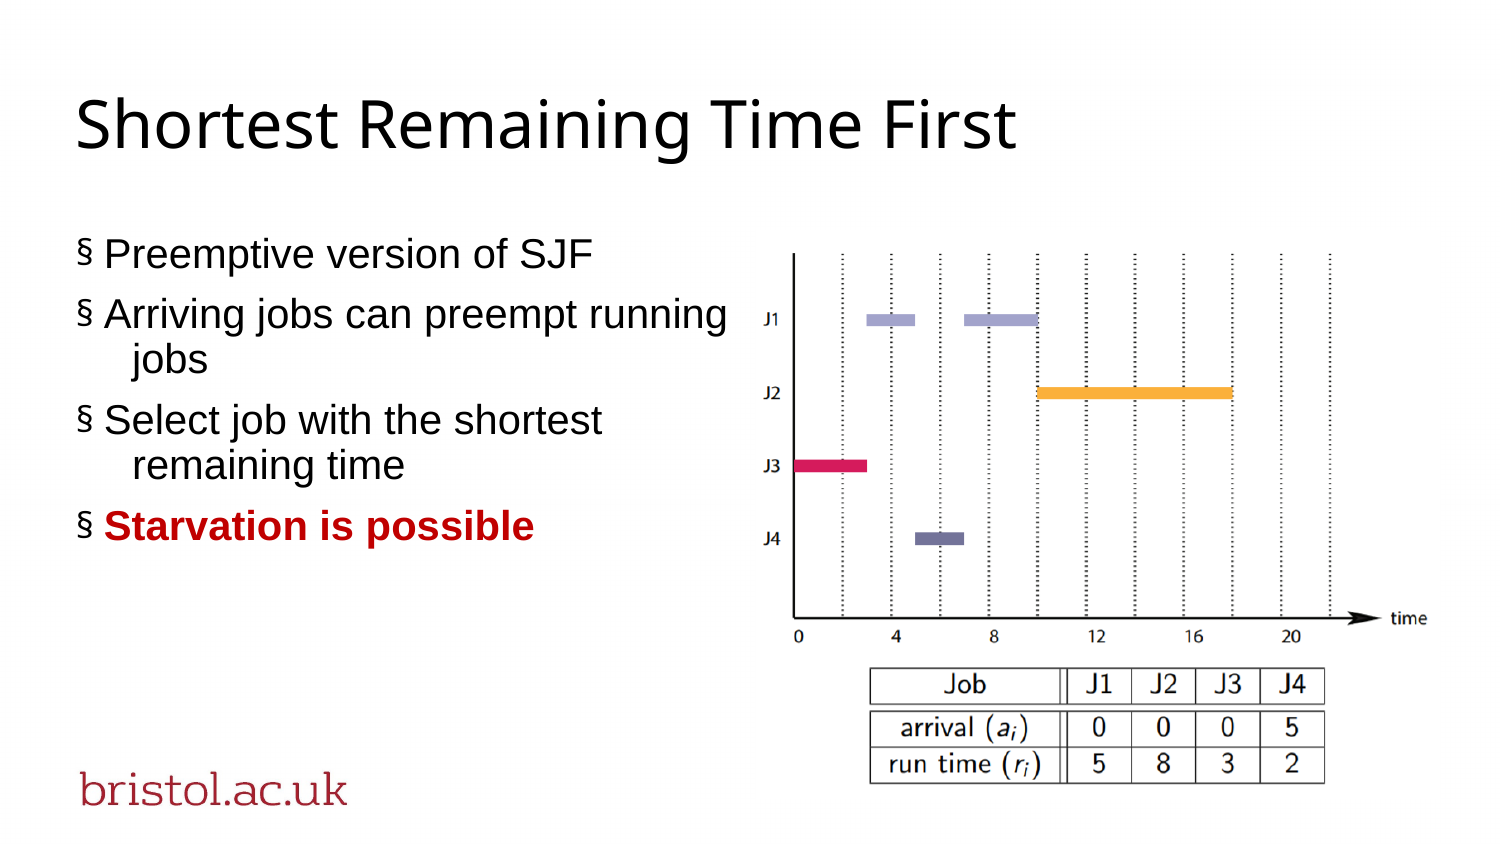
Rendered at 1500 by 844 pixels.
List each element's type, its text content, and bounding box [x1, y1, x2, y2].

title Shortest Remaining Time First [60, 44, 1440, 209]
picture [756, 230, 1440, 799]
list Preemptive version of SJF Arriving jobs can preempt running jobs Select job with the shortest remaining time Starvation is possible [60, 224, 1440, 699]
